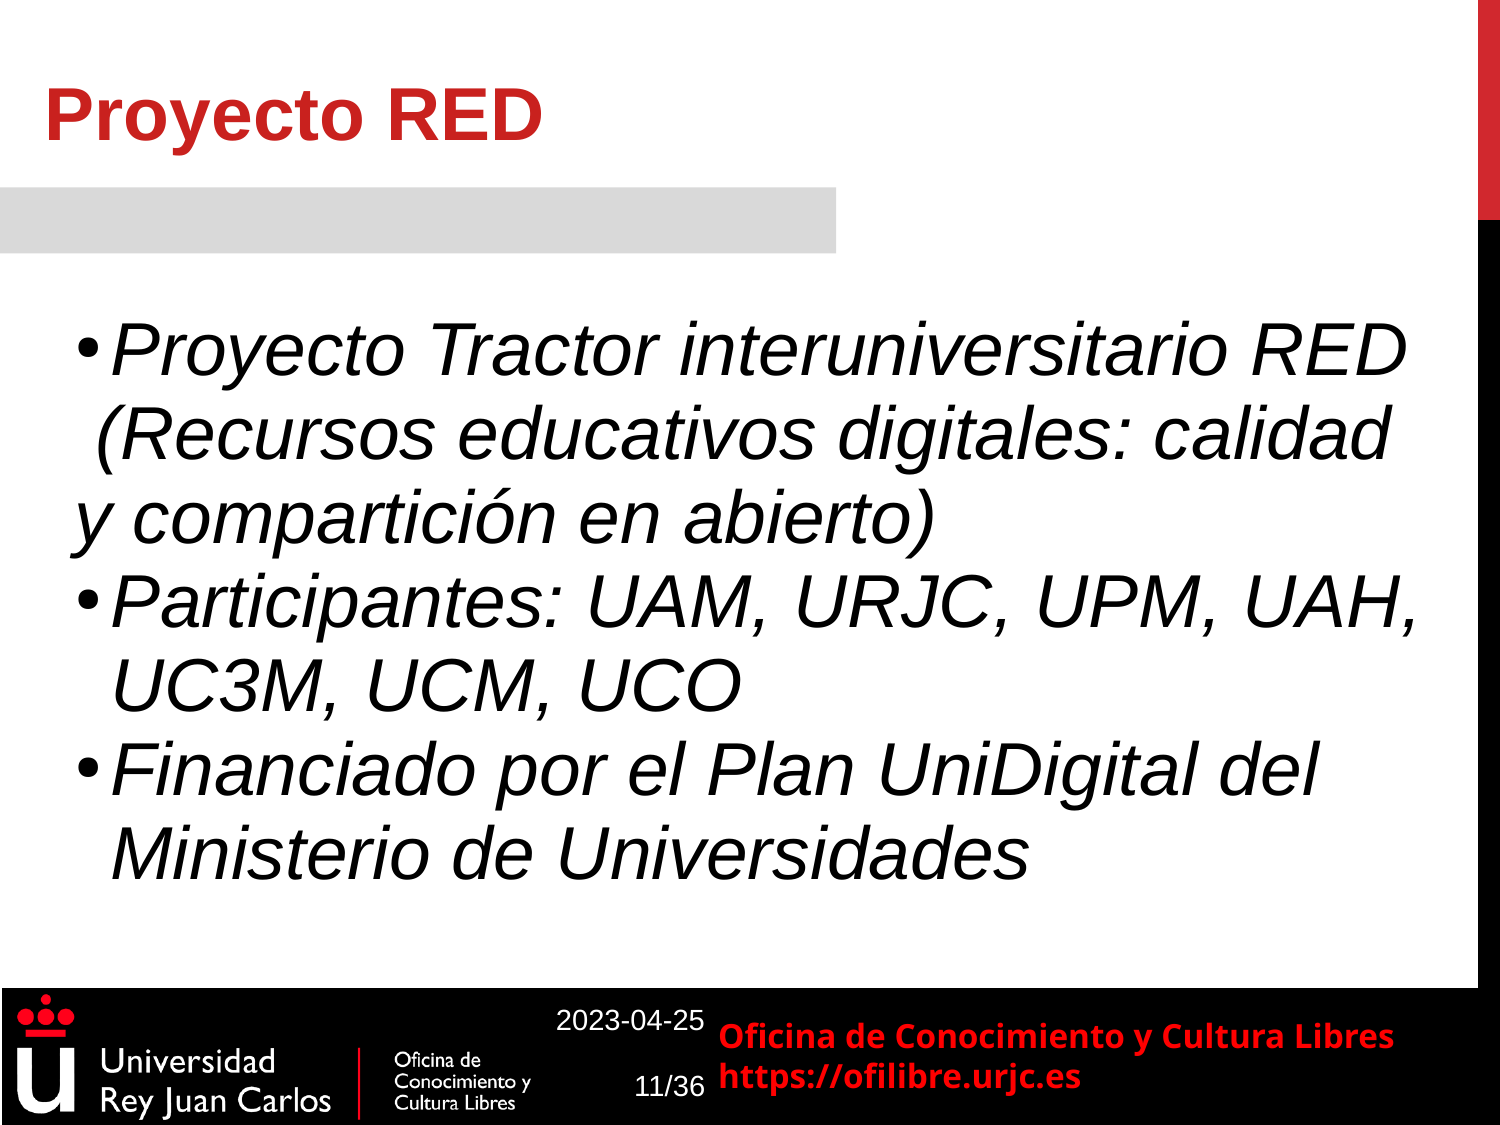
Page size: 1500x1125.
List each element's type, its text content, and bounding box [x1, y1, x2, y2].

text_box Proyecto Tractor interuniversitario RED (Recursos educativos digitales: calidad y compartición en abierto) Participantes: UAM, URJC, UPM, UAH, UC3M, UCM, UCO Financiado por el Plan UniDigital del Ministerio de Universidades [60, 299, 1456, 903]
title [75, 7, 1425, 196]
picture [17, 994, 531, 1120]
text_box Proyecto RED [30, 64, 1306, 248]
